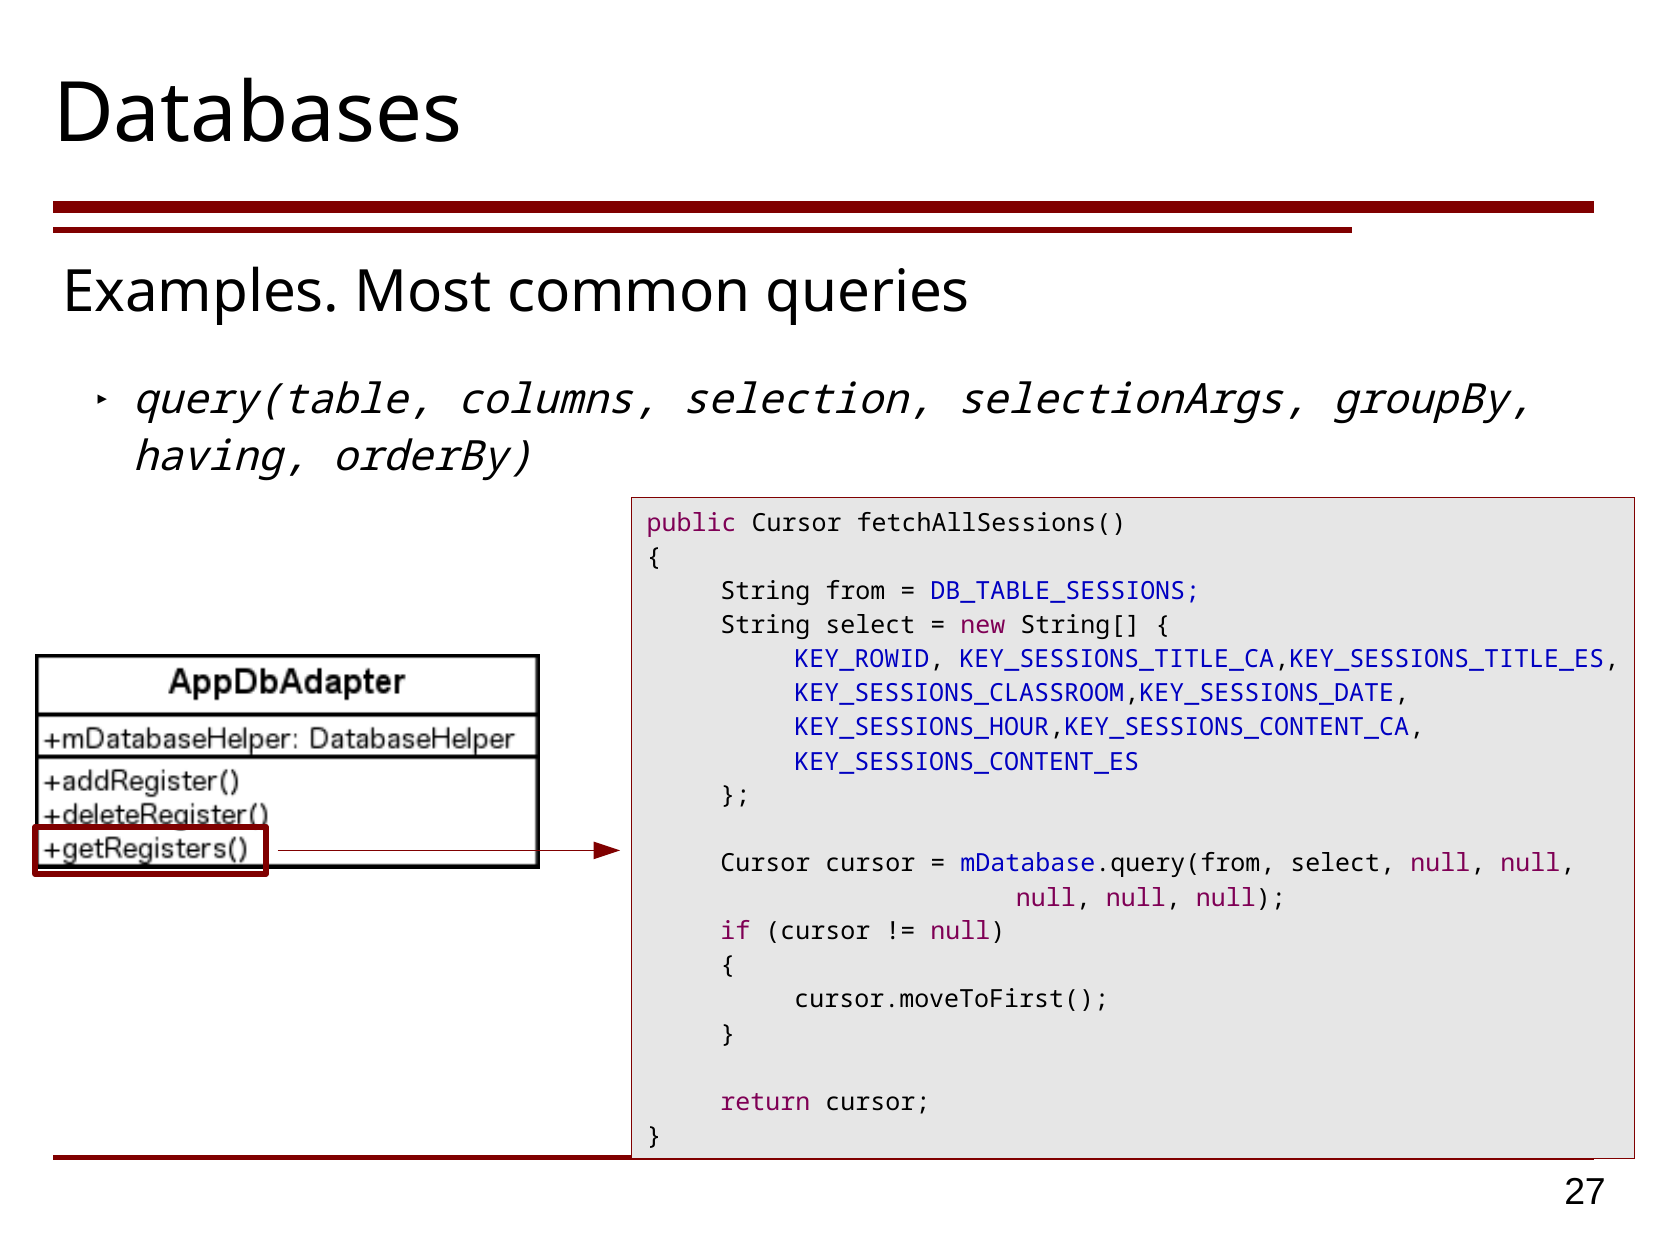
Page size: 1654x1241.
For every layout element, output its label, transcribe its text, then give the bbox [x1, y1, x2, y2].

text_box [58, 479, 1408, 1152]
text_box Examples. Most common queries query(table, columns, selection, selectionArgs, groupBy, having, orderBy) [47, 242, 1613, 479]
subtitle Databases [53, 48, 1542, 172]
text_box <número> [35, 1163, 1654, 1221]
text_box public Cursor fetchAllSessions() { String from = DB_TABLE_SESSIONS; String select = new String[] { KEY_ROWID, KEY_SESSIONS_TITLE_CA,KEY_SESSIONS_TITLE_ES, KEY_SESSIONS_CLASSROOM,KEY_SESSIONS_DATE, KEY_SESSIONS_HOUR,KEY_SESSIONS_CONTENT_CA, KEY_SESSIONS_CONTENT_ES }; Cursor cursor = mDatabase.query(from, select, null, null, null, null, null); if (cursor != null) { cursor.moveToFirst(); } return cursor; } [631, 497, 1634, 1107]
picture [35, 654, 540, 869]
picture [38, 830, 263, 869]
